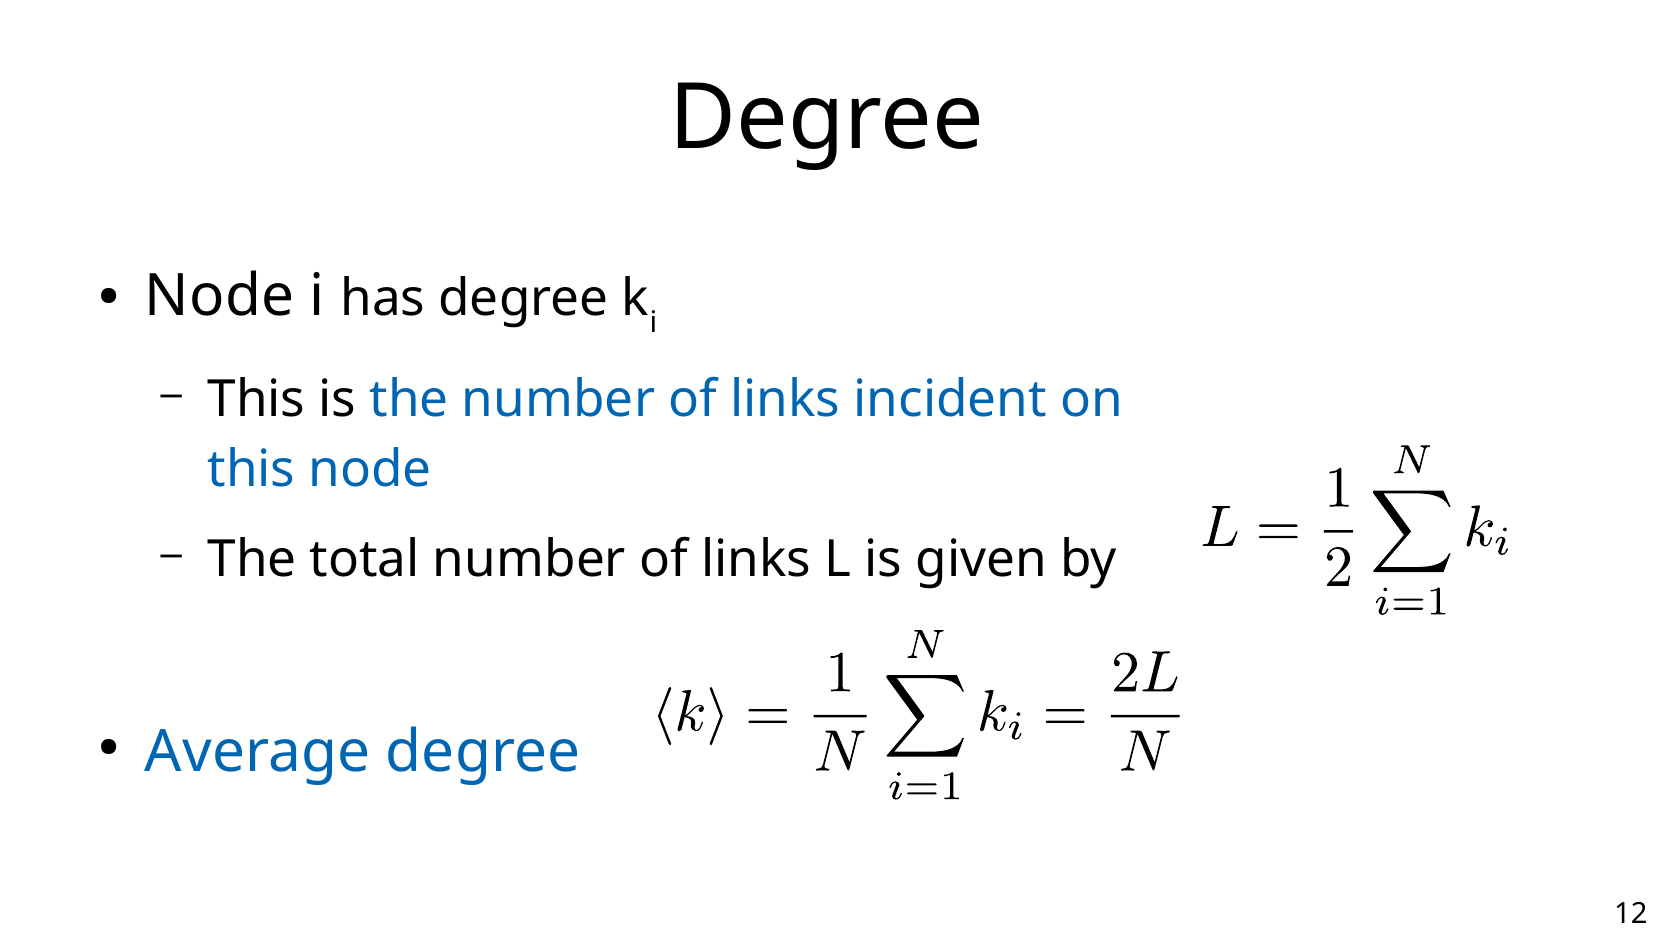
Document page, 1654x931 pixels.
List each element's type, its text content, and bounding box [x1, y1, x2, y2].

list Node i has degree ki This is the number of links incident on this node The total number of links L is given by Average degree [82, 253, 1201, 793]
text_box [651, 630, 1180, 800]
text_box [1200, 445, 1511, 616]
title Degree [82, 1, 1571, 226]
